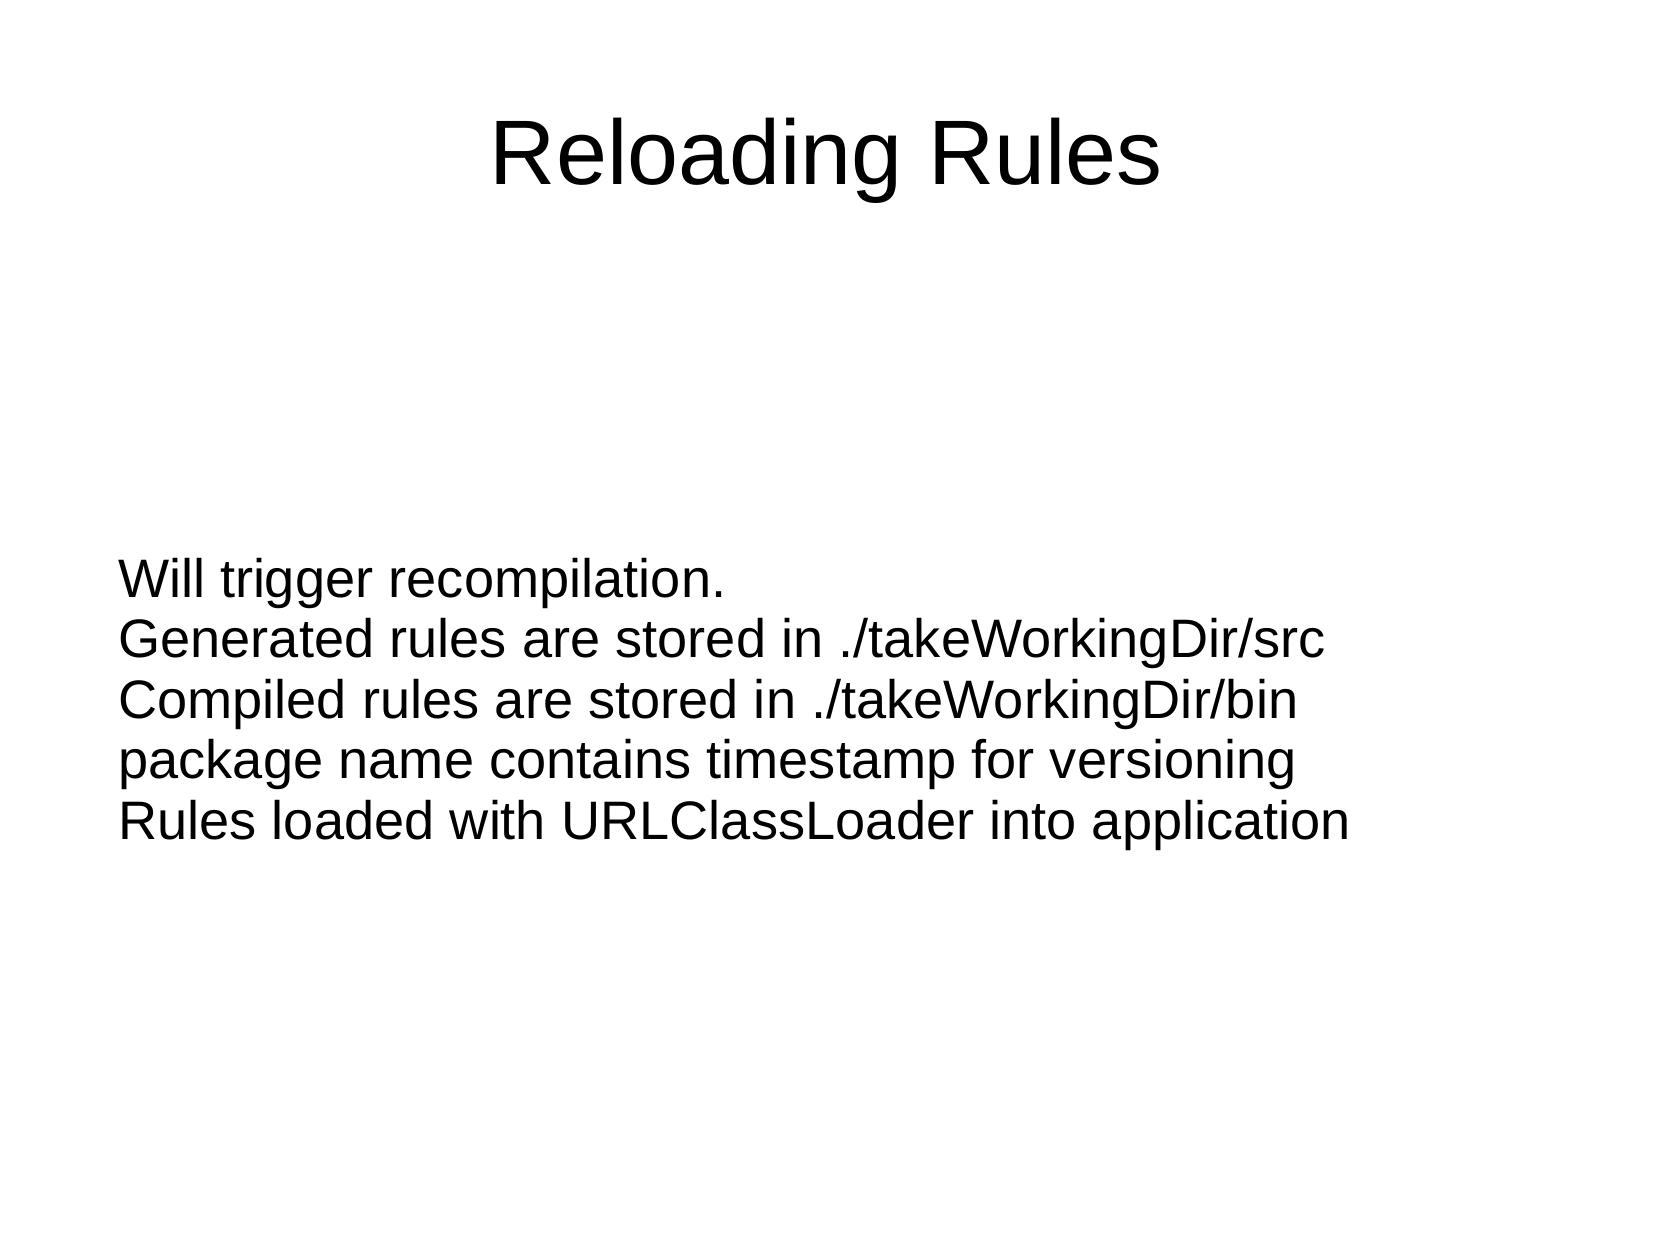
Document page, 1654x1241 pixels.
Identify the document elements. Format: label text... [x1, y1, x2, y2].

title Reloading Rules [82, 56, 1571, 250]
subtitle Will trigger recompilation. Generated rules are stored in ./takeWorkingDir/src Compiled rules are stored in ./takeWorkingDir/bin package name contains timestamp for versioning Rules loaded with URLClassLoader into application [82, 297, 1571, 1102]
